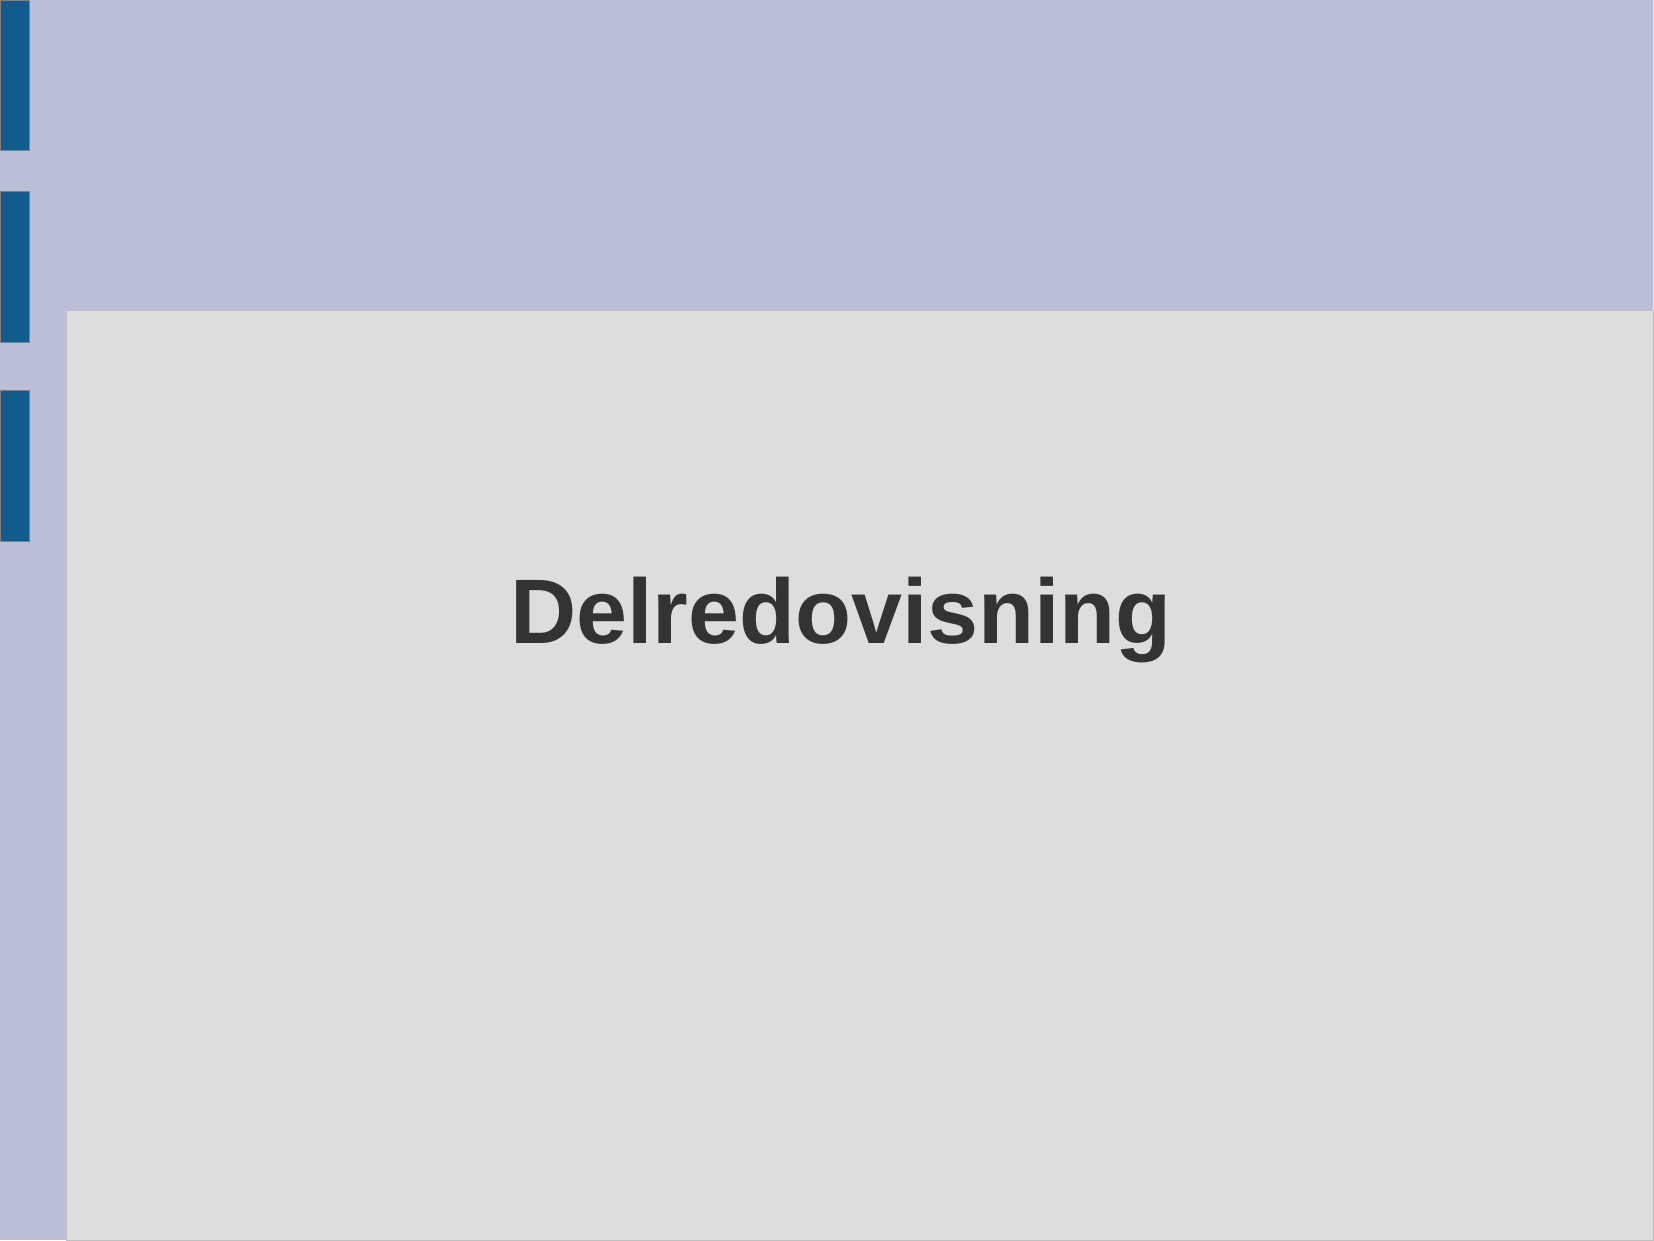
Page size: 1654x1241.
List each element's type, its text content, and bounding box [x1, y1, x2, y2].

title Delredovisning [135, 507, 1548, 715]
